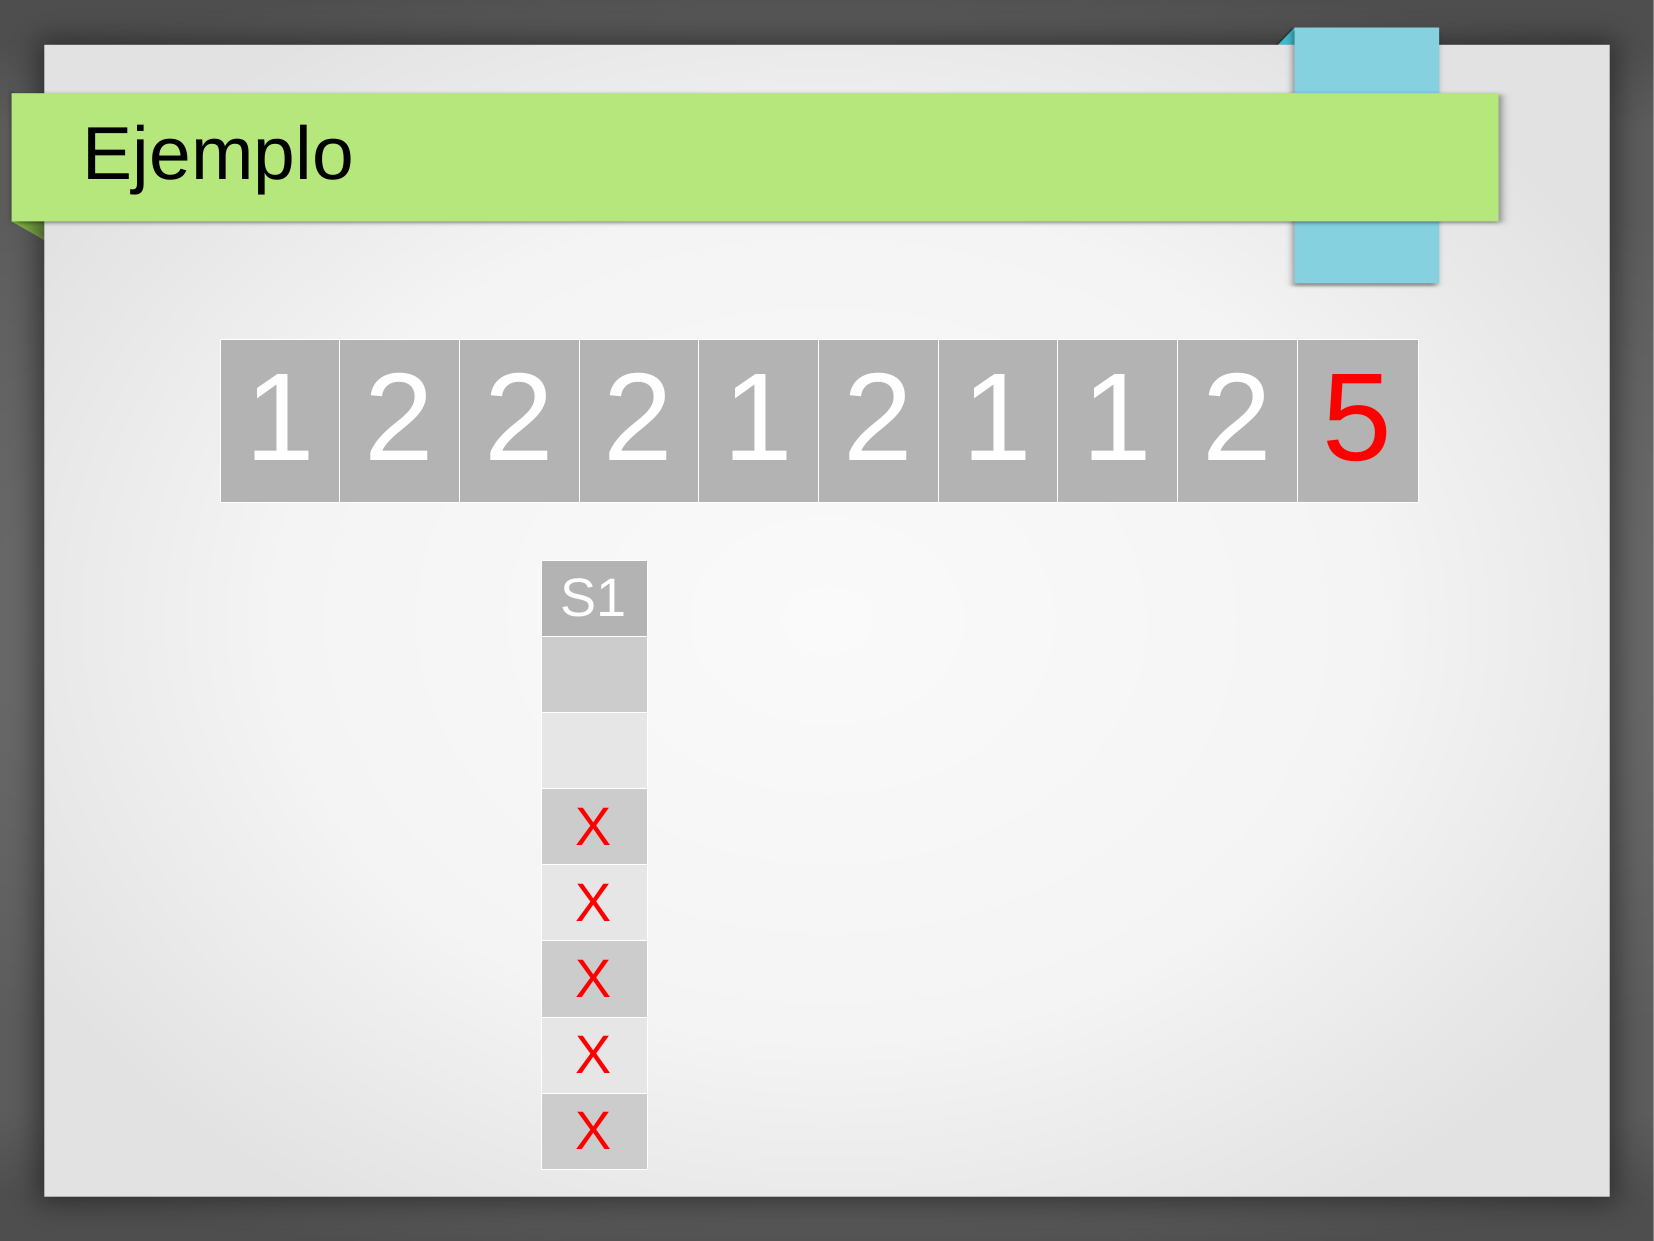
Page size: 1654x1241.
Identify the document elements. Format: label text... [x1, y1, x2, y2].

table_header 1 [221, 340, 339, 502]
title Ejemplo [82, 94, 1264, 213]
table_header 2 [460, 340, 579, 502]
table_header 2 [340, 340, 459, 502]
table_header 2 [819, 340, 938, 502]
table_cell X [542, 941, 647, 1017]
table_cell X [542, 1094, 647, 1169]
table_cell X [542, 789, 647, 864]
table_header 1 [1058, 340, 1177, 502]
table_cell [542, 637, 647, 712]
table_header 1 [939, 340, 1057, 502]
table_header 2 [1178, 340, 1297, 502]
table_header 5 [1298, 340, 1418, 502]
picture [0, 0, 1654, 1241]
table_header 2 [580, 340, 698, 502]
table_cell X [542, 1018, 647, 1093]
table_header 1 [699, 340, 818, 502]
table_cell [542, 713, 647, 788]
table_header S1 [542, 561, 647, 636]
table_cell X [542, 865, 647, 940]
